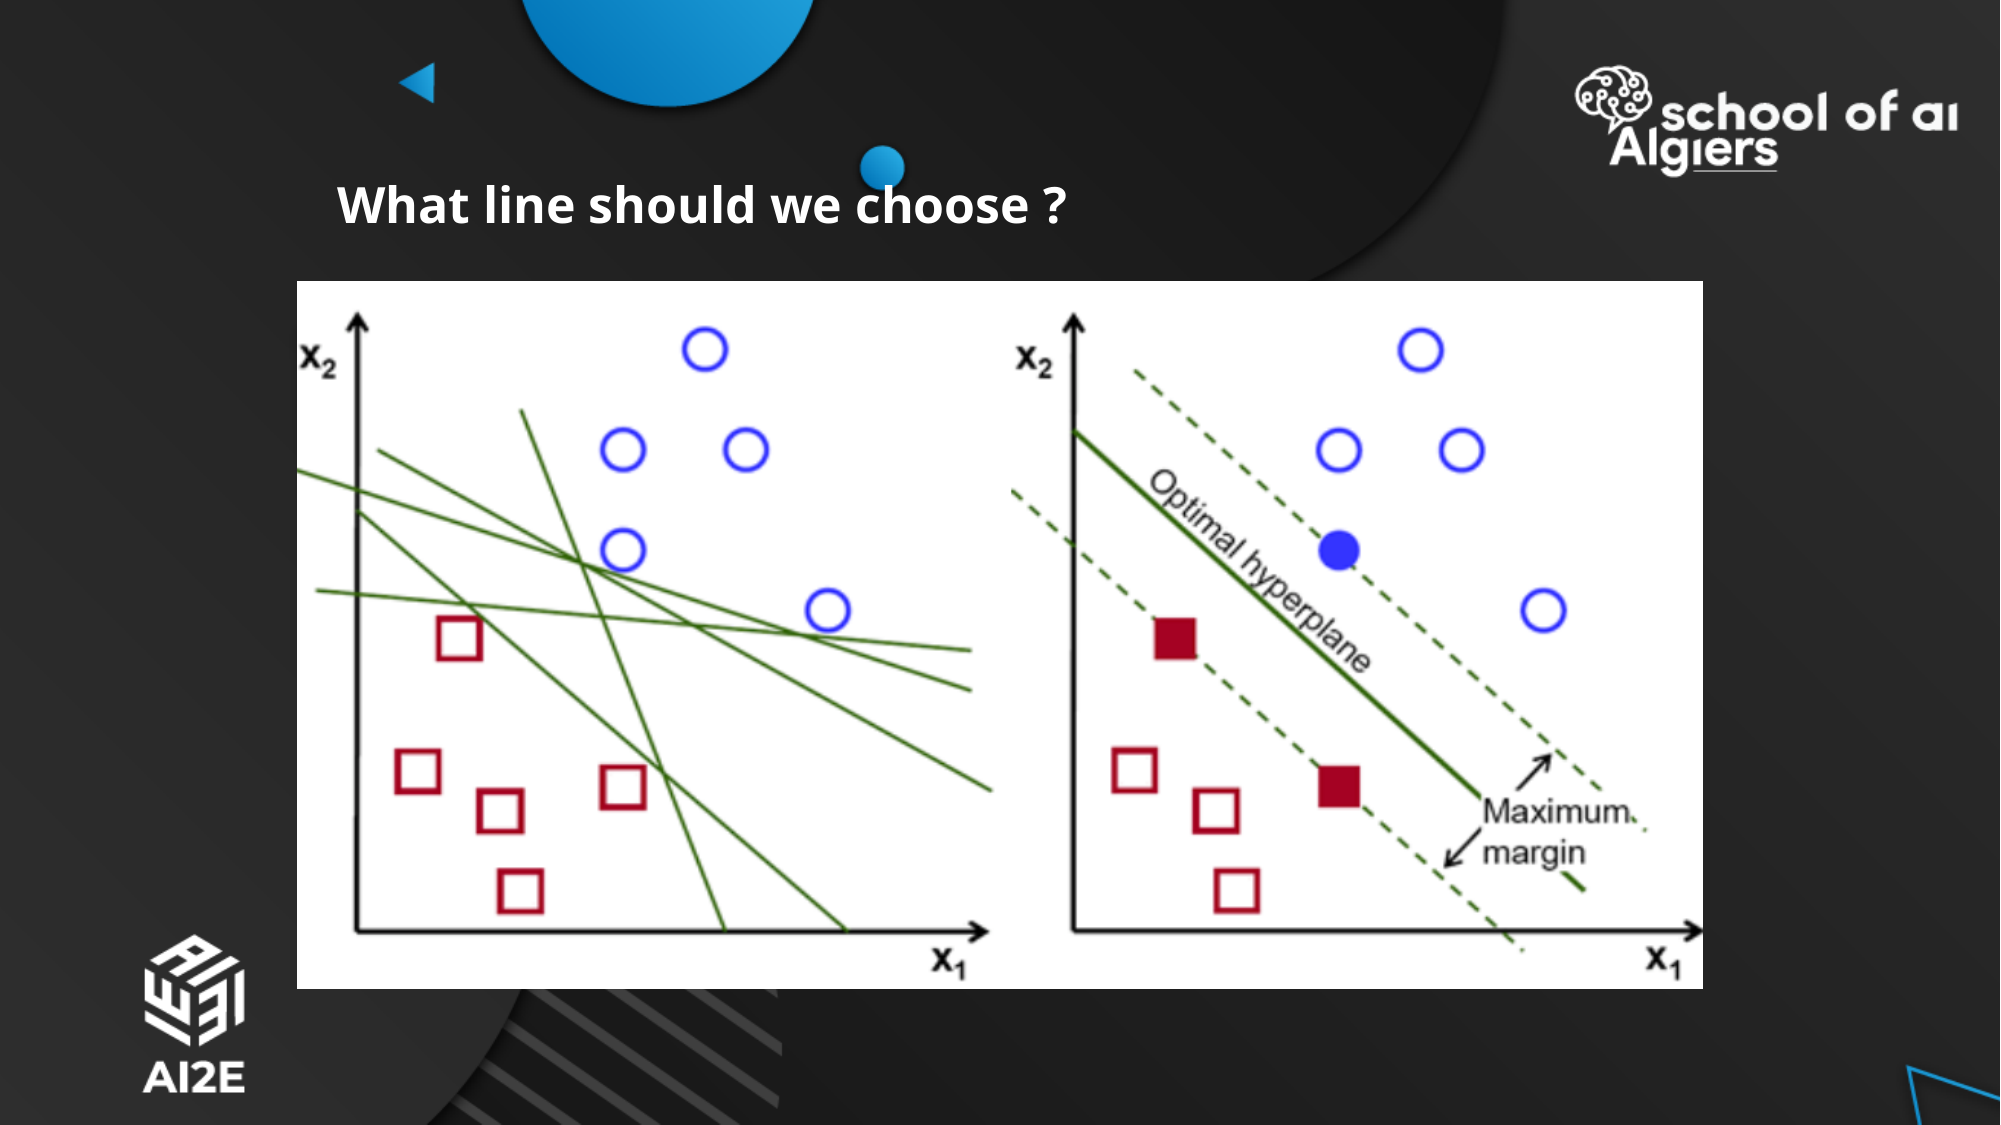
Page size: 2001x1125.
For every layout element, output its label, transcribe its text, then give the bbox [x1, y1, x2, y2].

text_box What line should we choose ? [0, 145, 1637, 234]
picture [0, 0, 2000, 1125]
